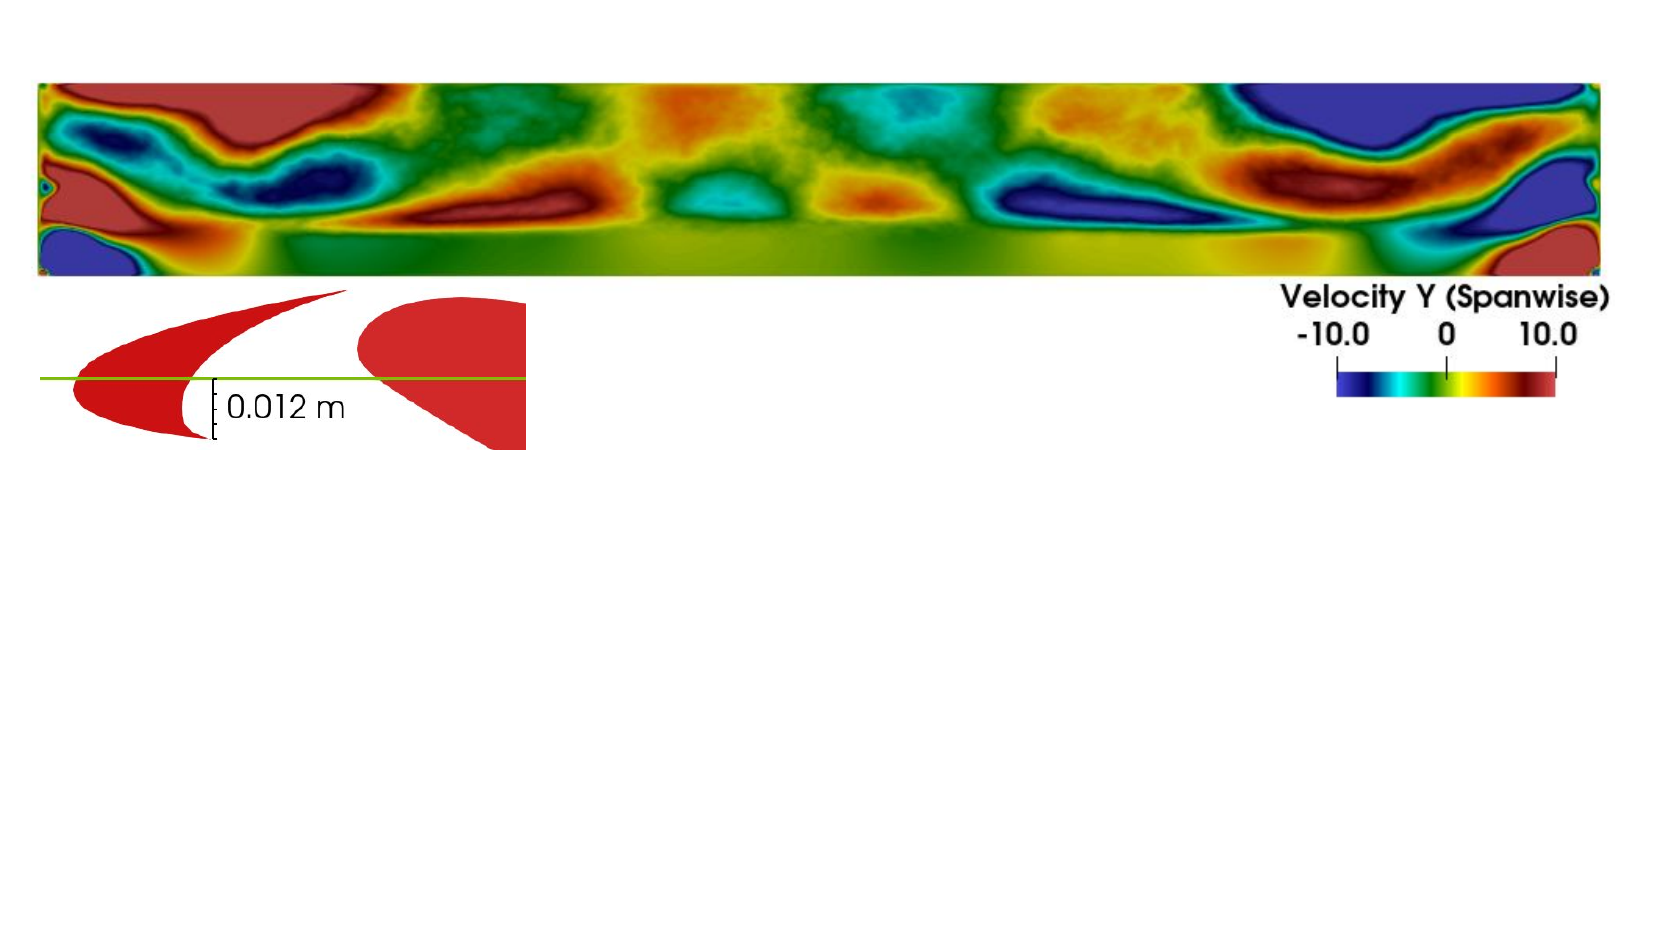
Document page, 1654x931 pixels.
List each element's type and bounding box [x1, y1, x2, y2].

picture [30, 74, 1615, 451]
